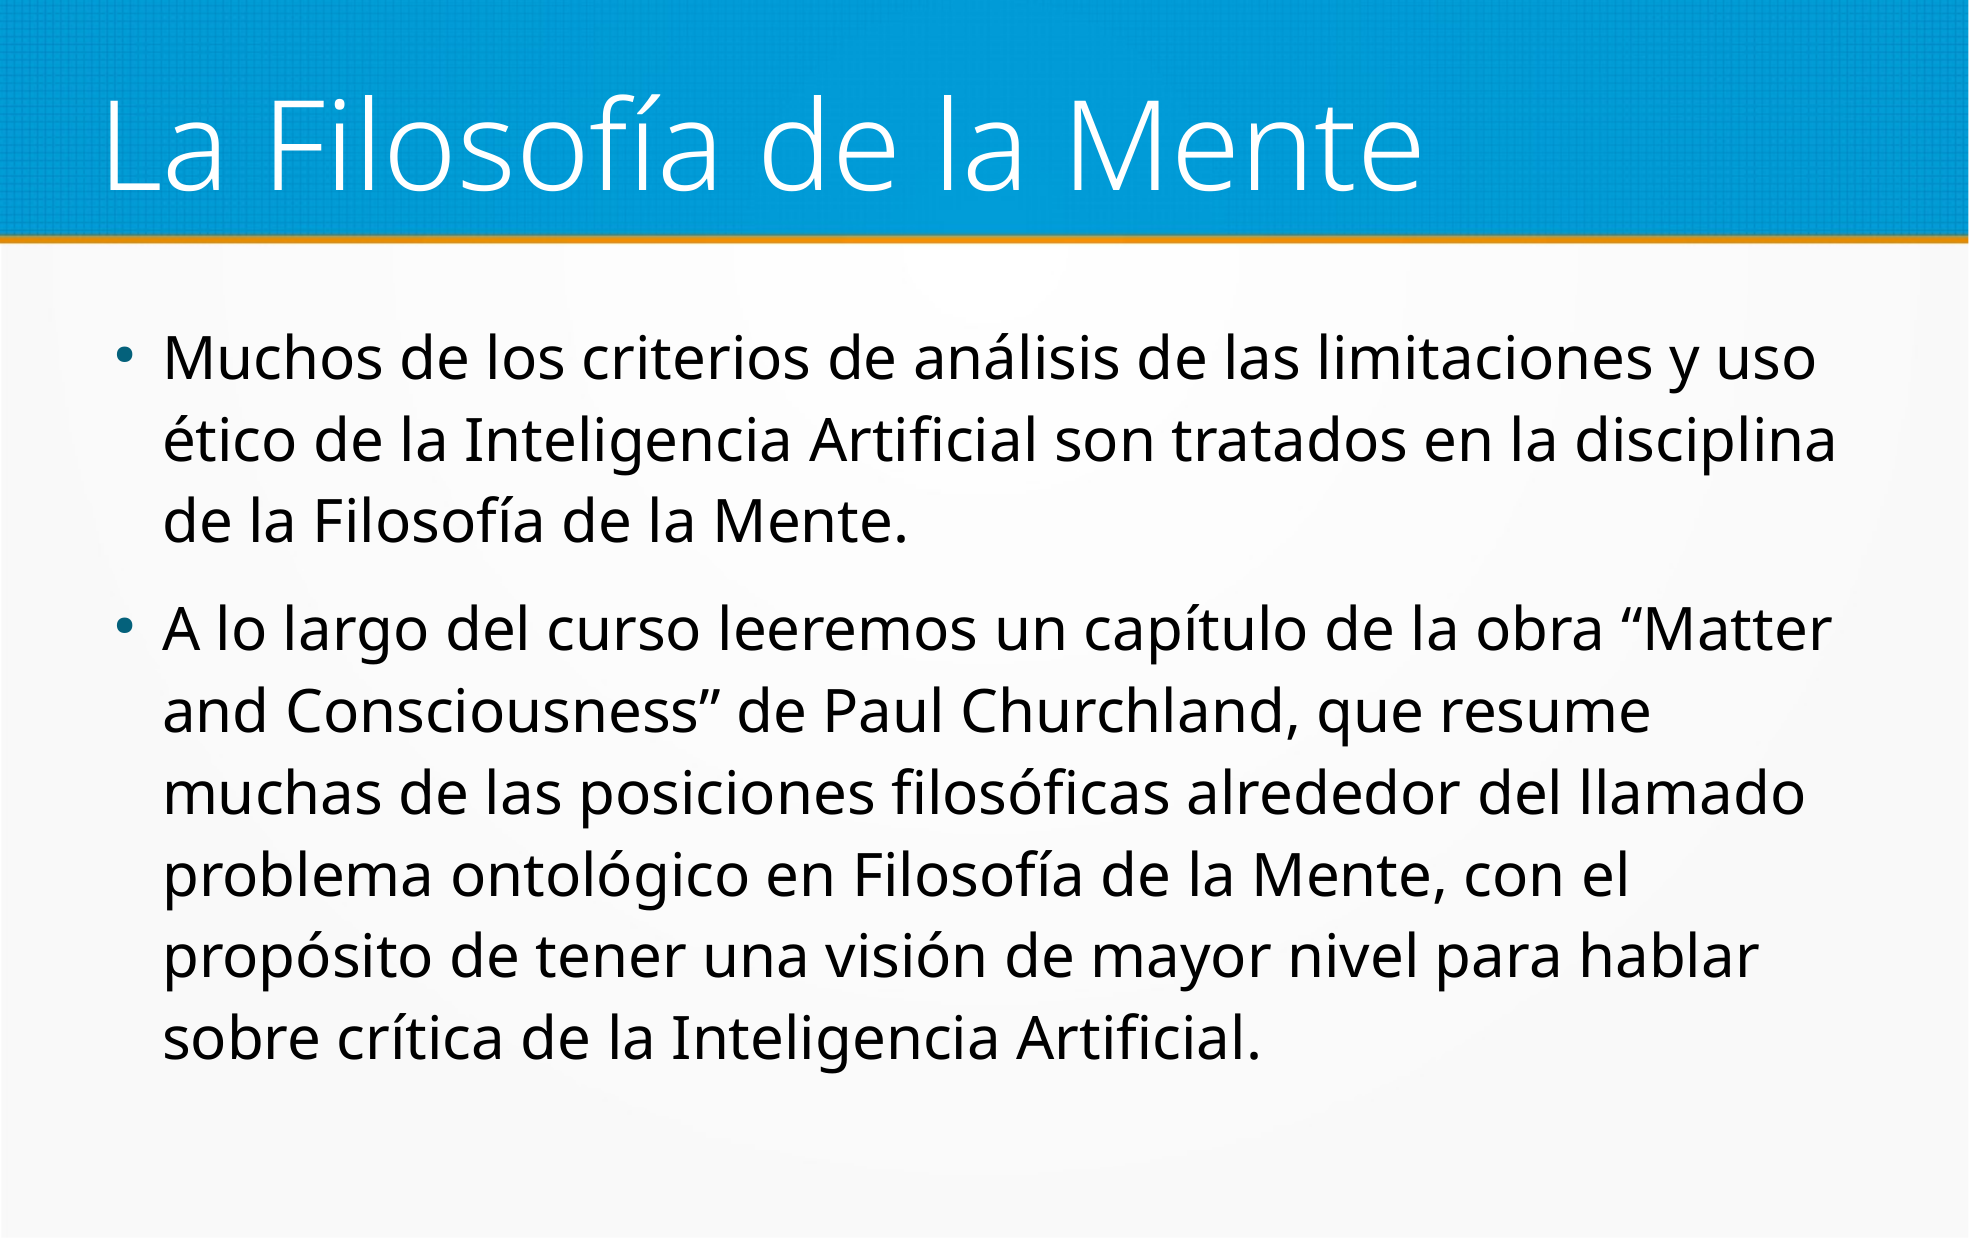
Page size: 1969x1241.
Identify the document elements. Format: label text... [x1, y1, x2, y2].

picture [0, 233, 1969, 1241]
list Muchos de los criterios de análisis de las limitaciones y uso ético de la Inteligencia Artificial son tratados en la disciplina de la Filosofía de la Mente. A lo largo del curso leeremos un capítulo de la obra “Matter and Consciousness” de Paul Churchland, que resume muchas de las posiciones filosóficas alrededor del llamado problema ontológico en Filosofía de la Mente, con el propósito de tener una visión de mayor nivel para hablar sobre crítica de la Inteligencia Artificial. [98, 315, 1861, 1081]
title La Filosofía de la Mente [98, 19, 1870, 227]
